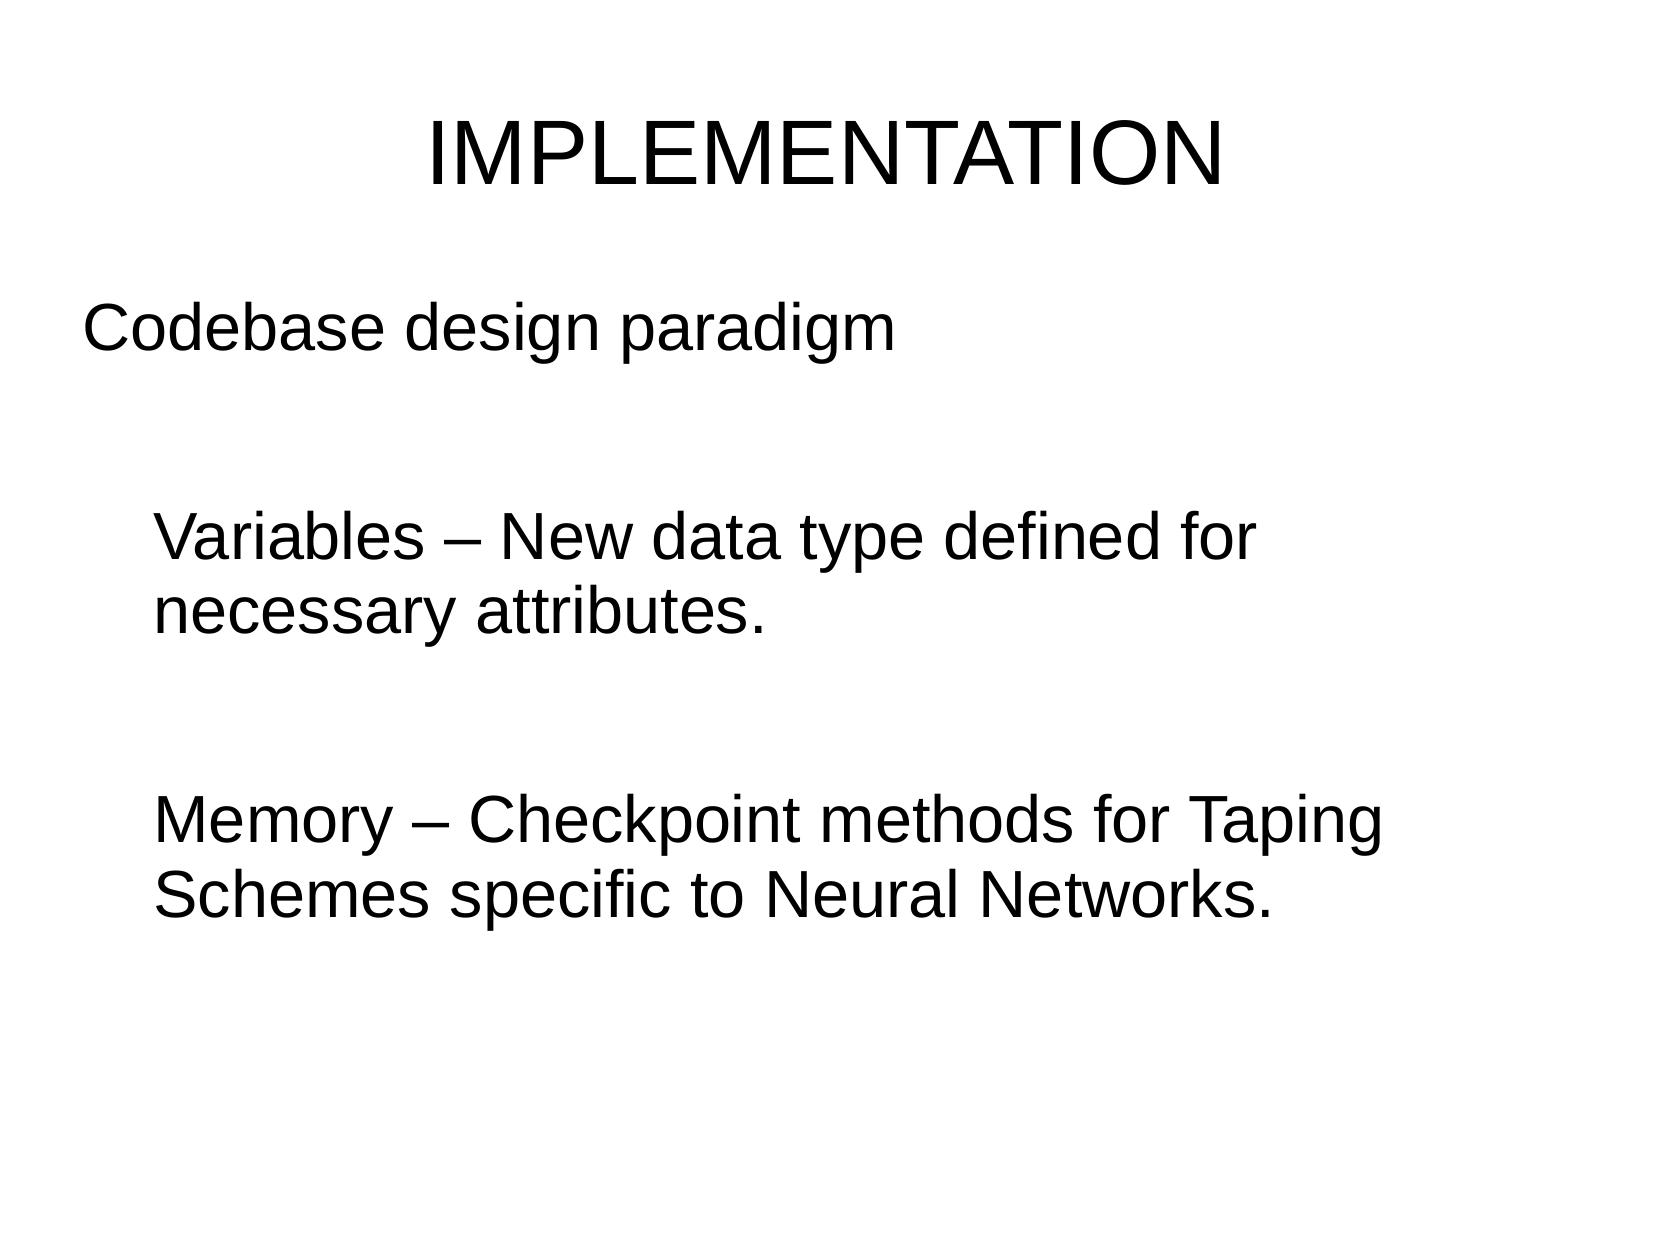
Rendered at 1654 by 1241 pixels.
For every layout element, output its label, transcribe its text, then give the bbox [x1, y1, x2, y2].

list Codebase design paradigm Variables – New data type defined for necessary attributes. Memory – Checkpoint methods for Taping Schemes specific to Neural Networks. [82, 290, 1571, 1010]
title IMPLEMENTATION [82, 49, 1571, 257]
